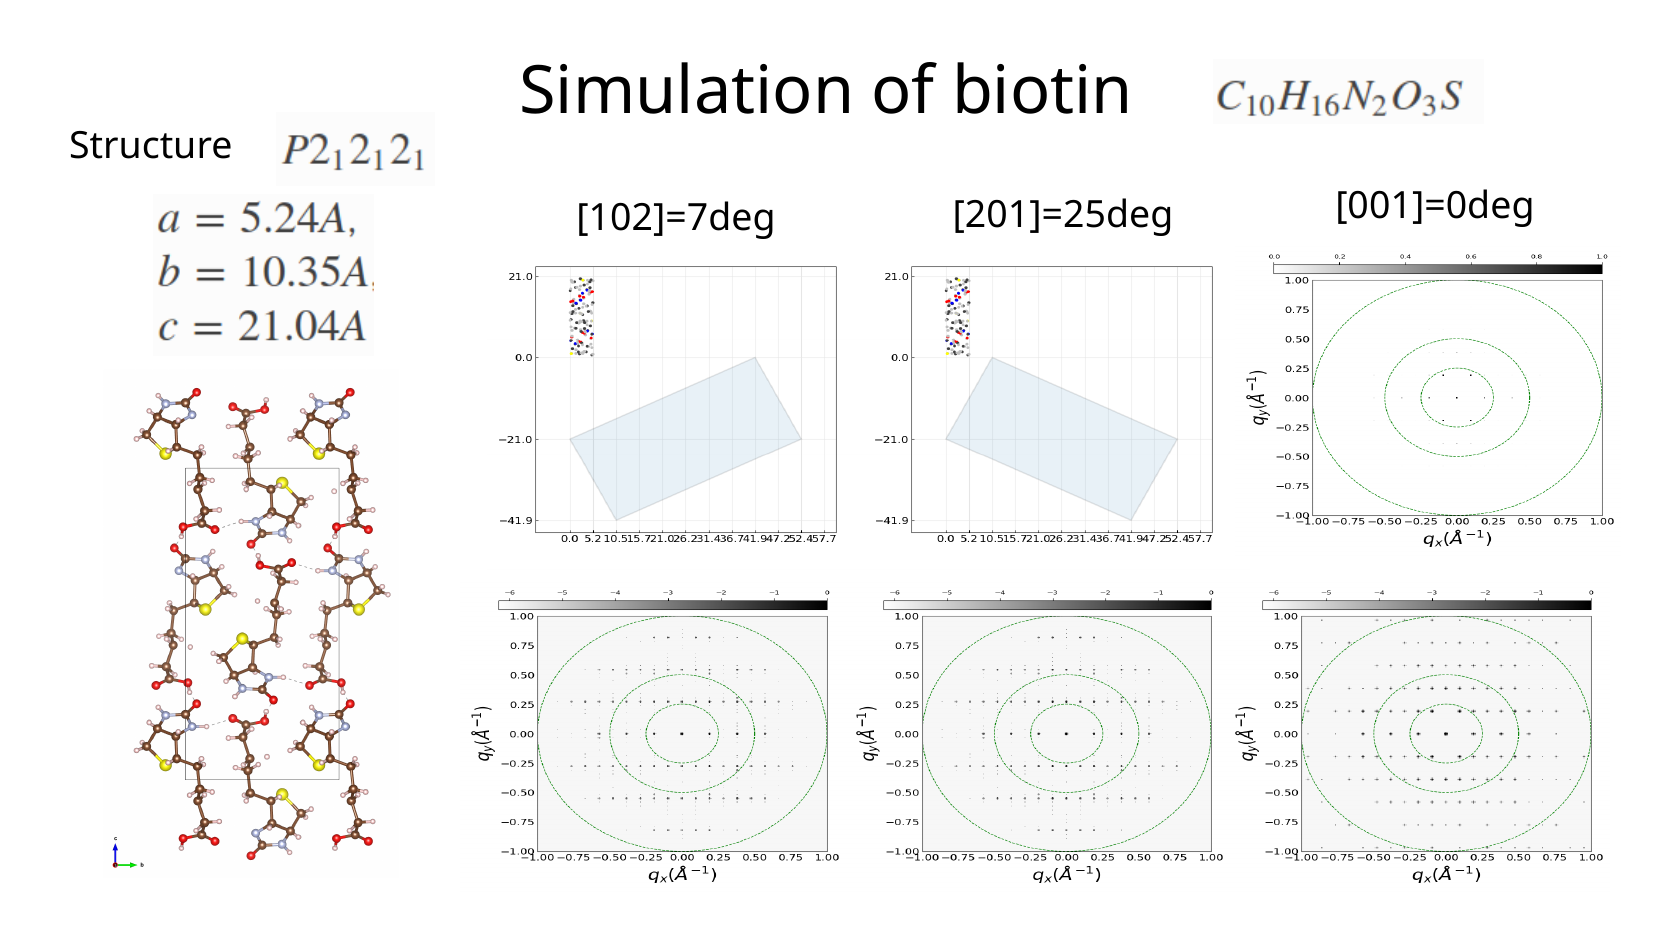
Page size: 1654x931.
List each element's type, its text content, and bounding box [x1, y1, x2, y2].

title [001]=0deg [1293, 153, 1577, 242]
title Simulation of biotin [0, 0, 1654, 178]
picture [1213, 59, 1484, 125]
picture [276, 112, 435, 187]
title [102]=7deg [534, 165, 818, 266]
picture [153, 194, 374, 356]
picture [460, 578, 1610, 892]
picture [487, 225, 1621, 570]
picture [103, 369, 399, 878]
title [201]=25deg [921, 162, 1205, 263]
title Structure [37, 94, 265, 195]
